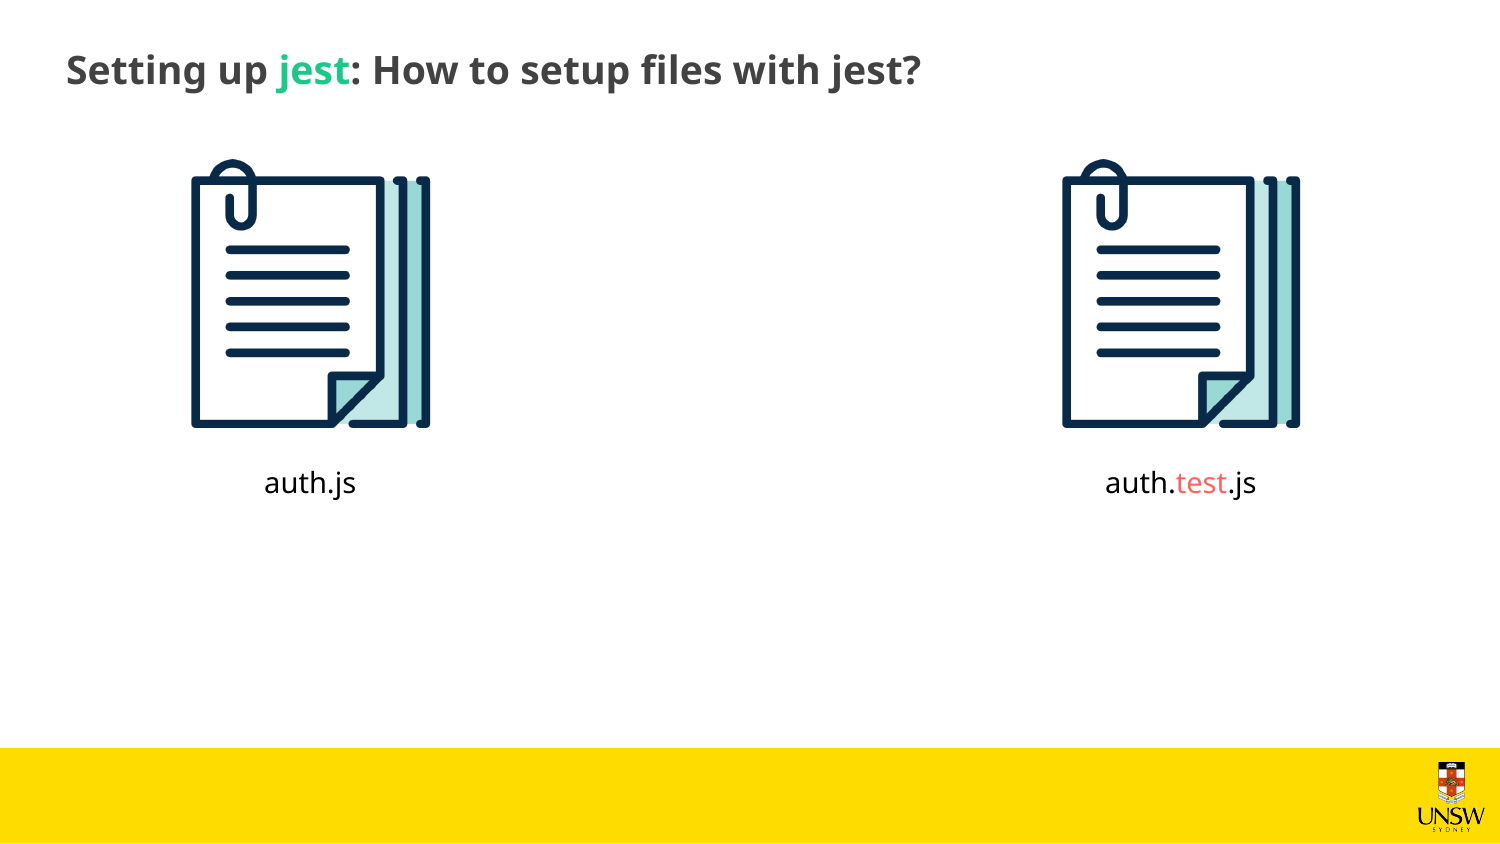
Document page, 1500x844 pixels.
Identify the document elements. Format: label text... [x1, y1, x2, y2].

text_box auth.test.js [995, 449, 1367, 515]
text_box auth.js [124, 449, 496, 515]
picture [1418, 762, 1485, 832]
text_box Setting up jest: How to setup files with jest? [51, 30, 1449, 108]
picture [176, 159, 445, 428]
picture [1047, 159, 1315, 428]
